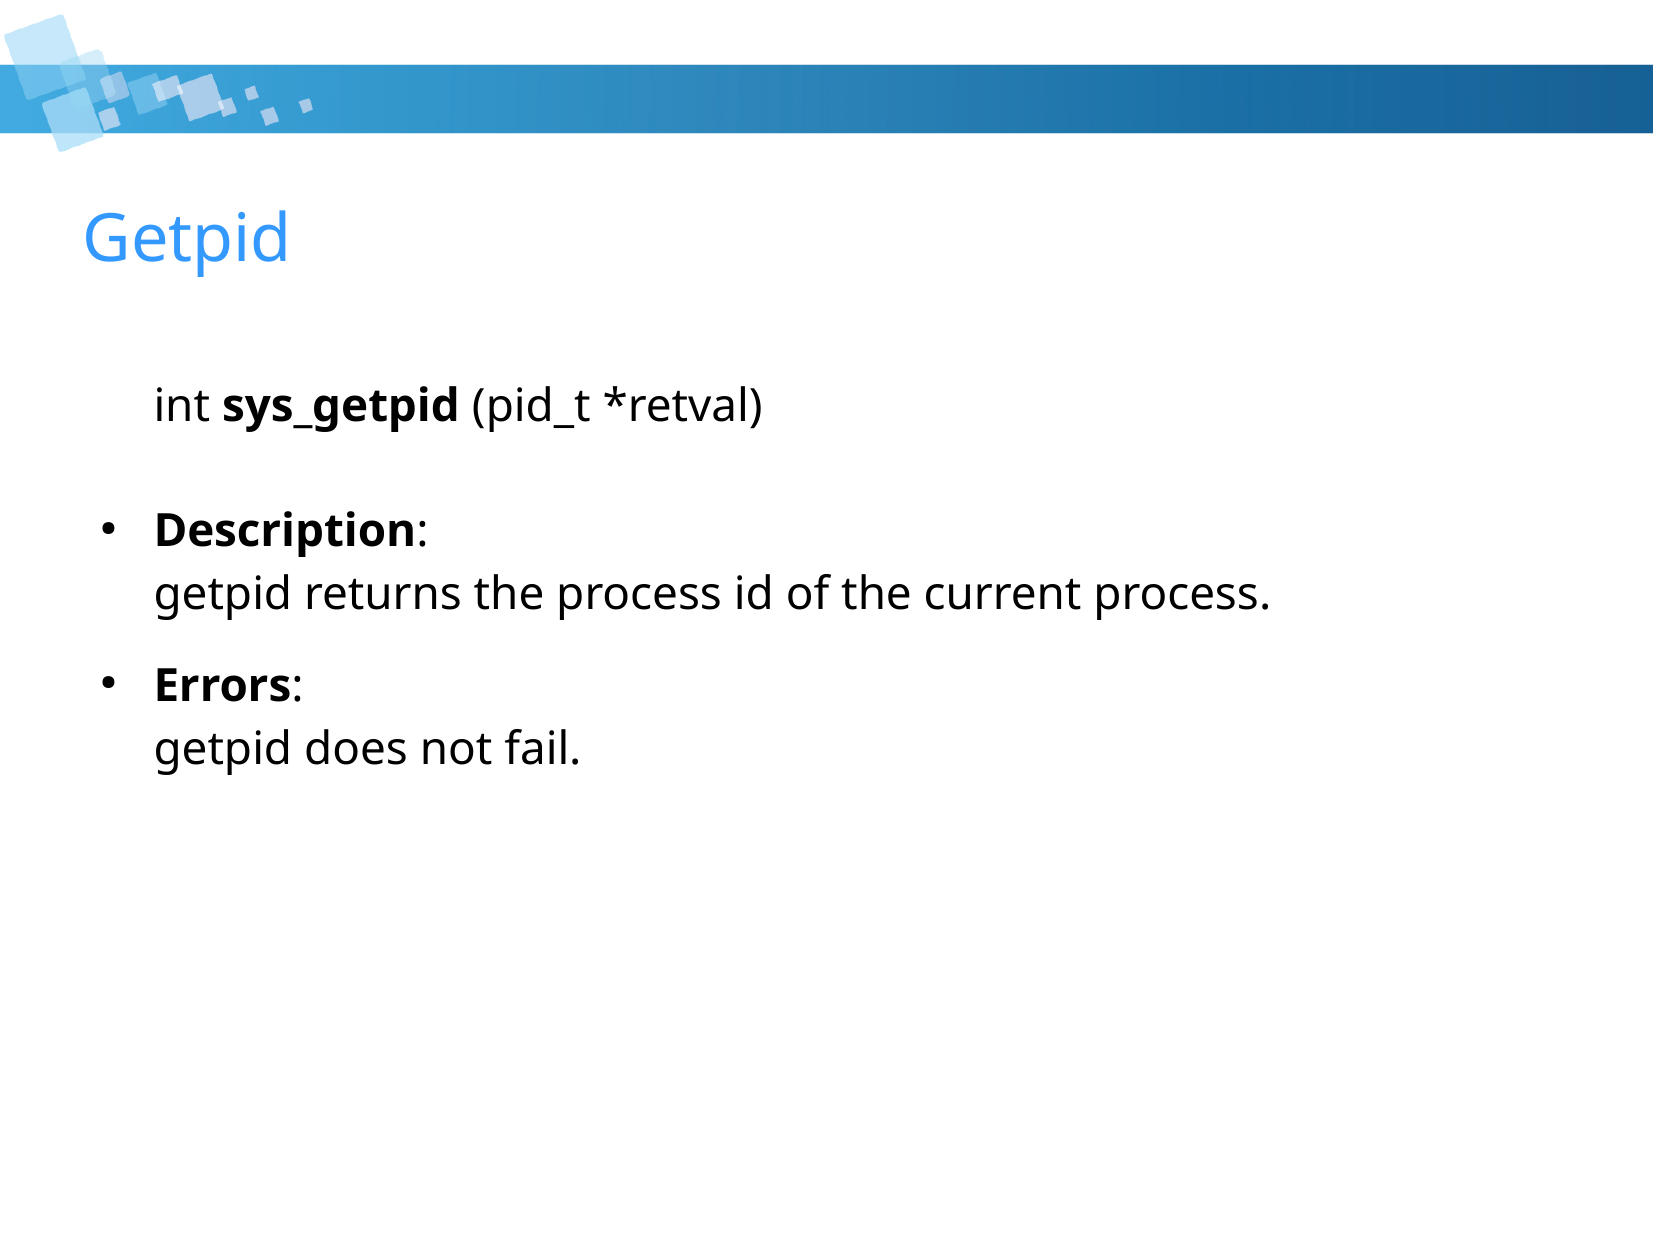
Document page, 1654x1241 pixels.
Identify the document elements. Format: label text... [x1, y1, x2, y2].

list int sys_getpid (pid_t *retval) Description: getpid returns the process id of the current process. Errors: getpid does not fail. [82, 372, 1571, 1093]
picture [0, 0, 1653, 1238]
title Getpid [82, 132, 1571, 340]
